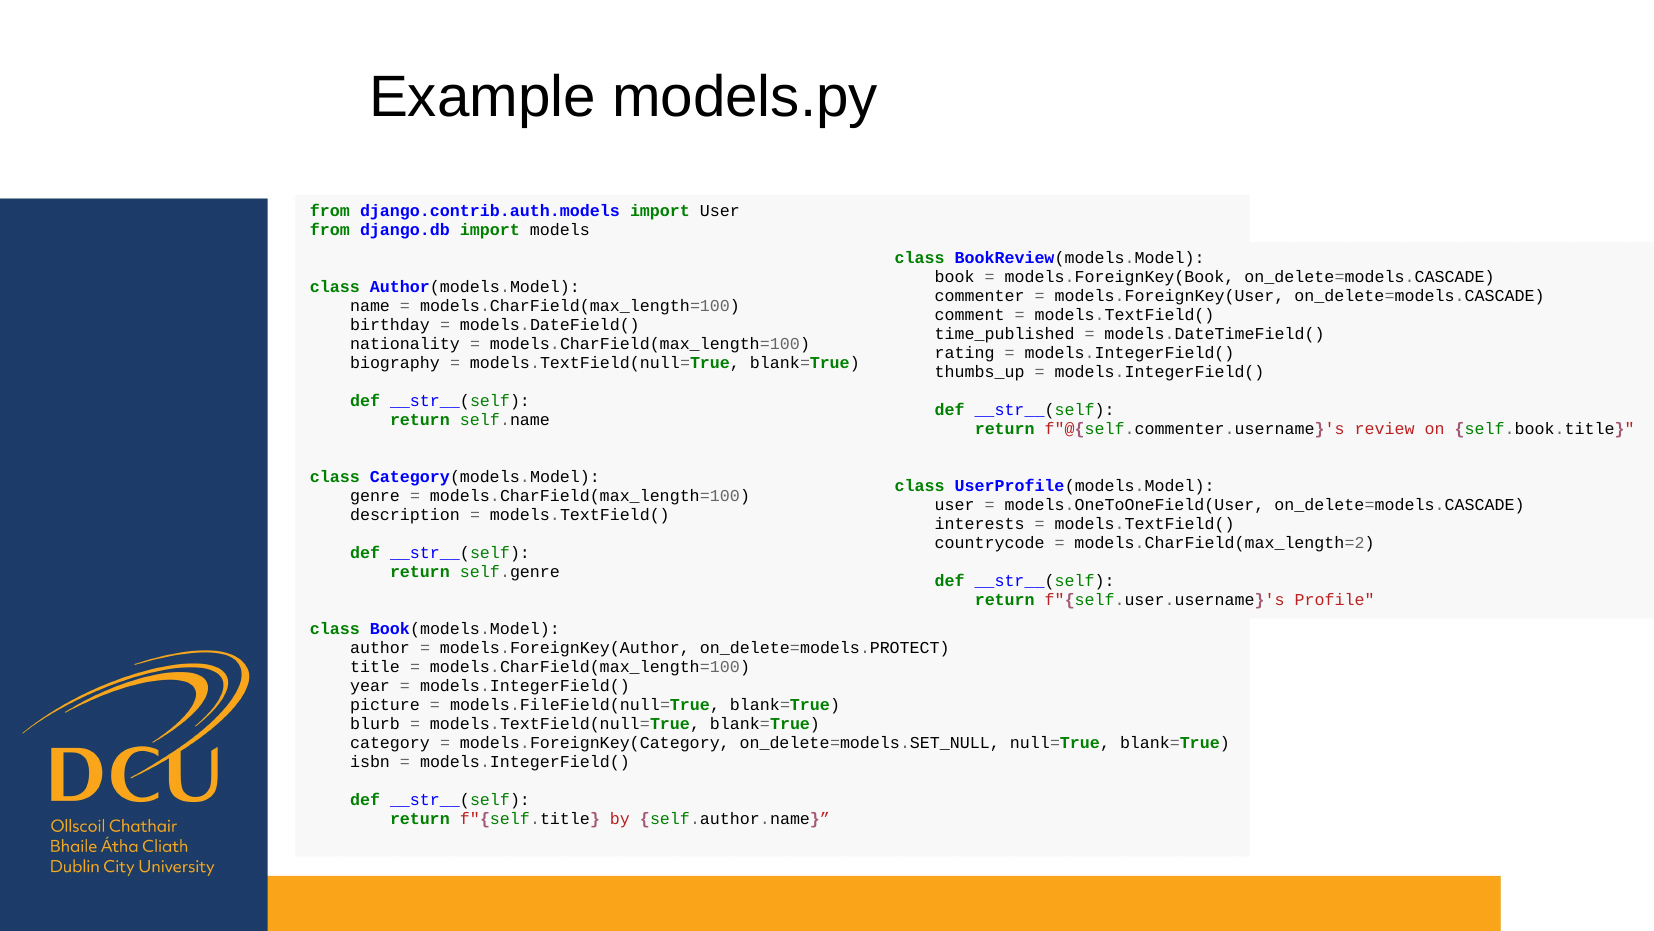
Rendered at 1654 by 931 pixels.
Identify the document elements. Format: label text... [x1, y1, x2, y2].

text_box Example models.py [354, 56, 893, 137]
picture [0, 0, 1654, 931]
text_box class BookReview(models.Model): book = models.ForeignKey(Book, on_delete=models.CASCADE) commenter = models.ForeignKey(User, on_delete=models.CASCADE) comment = models.TextField() time_published = models.DateTimeField() rating = models.IntegerField() thumbs_up = models.IntegerField() def __str__(self): return f"@{self.commenter.username}'s review on {self.book.title}" class UserProfile(models.Model): user = models.OneToOneField(User, on_delete=models.CASCADE) interests = models.TextField() countrycode = models.CharField(max_length=2) def __str__(self): return f"{self.user.username}'s Profile" [879, 242, 1654, 619]
text_box from django.contrib.auth.models import User from django.db import models class Author(models.Model): name = models.CharField(max_length=100) birthday = models.DateField() nationality = models.CharField(max_length=100) biography = models.TextField(null=True, blank=True) def __str__(self): return self.name class Category(models.Model): genre = models.CharField(max_length=100) description = models.TextField() def __str__(self): return self.genre class Book(models.Model): author = models.ForeignKey(Author, on_delete=models.PROTECT) title = models.CharField(max_length=100) year = models.IntegerField() picture = models.FileField(null=True, blank=True) blurb = models.TextField(null=True, blank=True) category = models.ForeignKey(Category, on_delete=models.SET_NULL, null=True, blank=True) isbn = models.IntegerField() def __str__(self): return f"{self.title} by {self.author.name}” [295, 194, 1250, 857]
